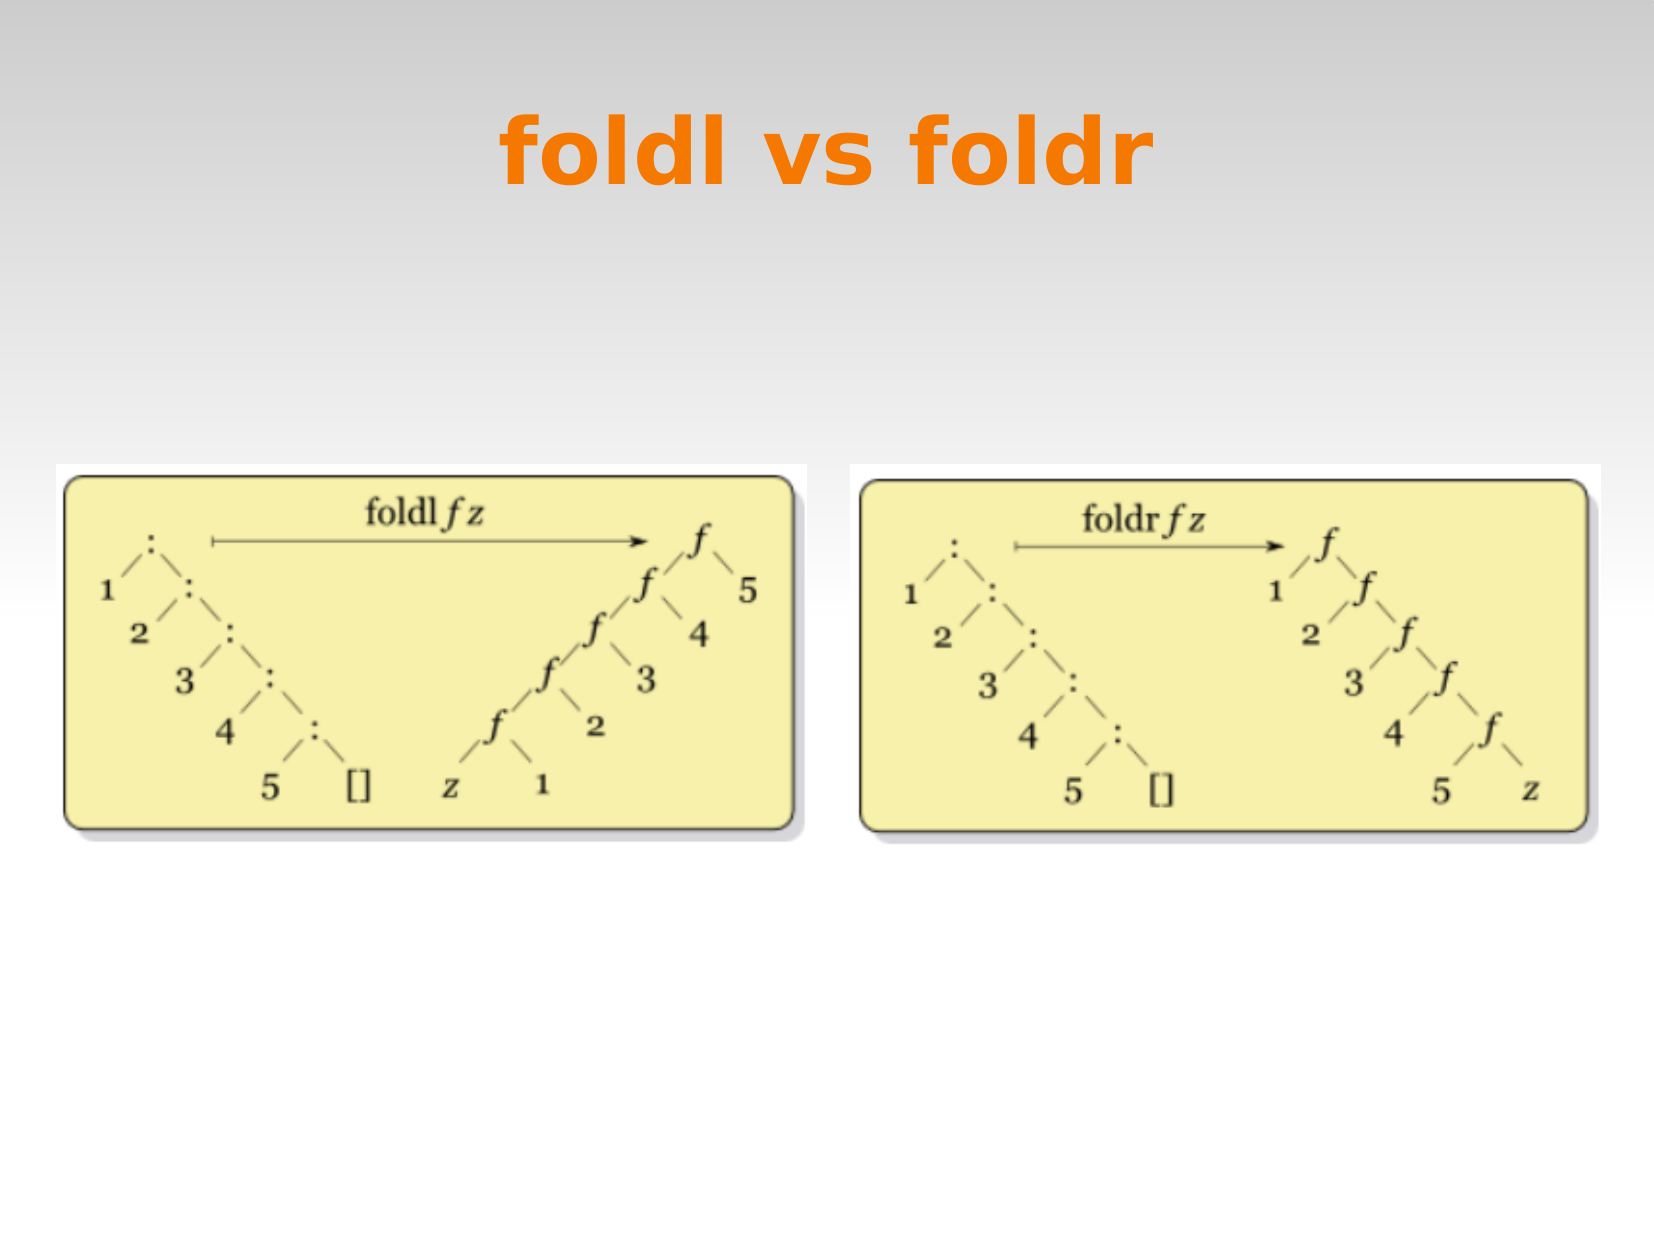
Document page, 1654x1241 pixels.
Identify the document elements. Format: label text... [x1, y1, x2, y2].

title foldl vs foldr [82, 49, 1571, 257]
picture [56, 464, 807, 846]
picture [850, 464, 1601, 852]
